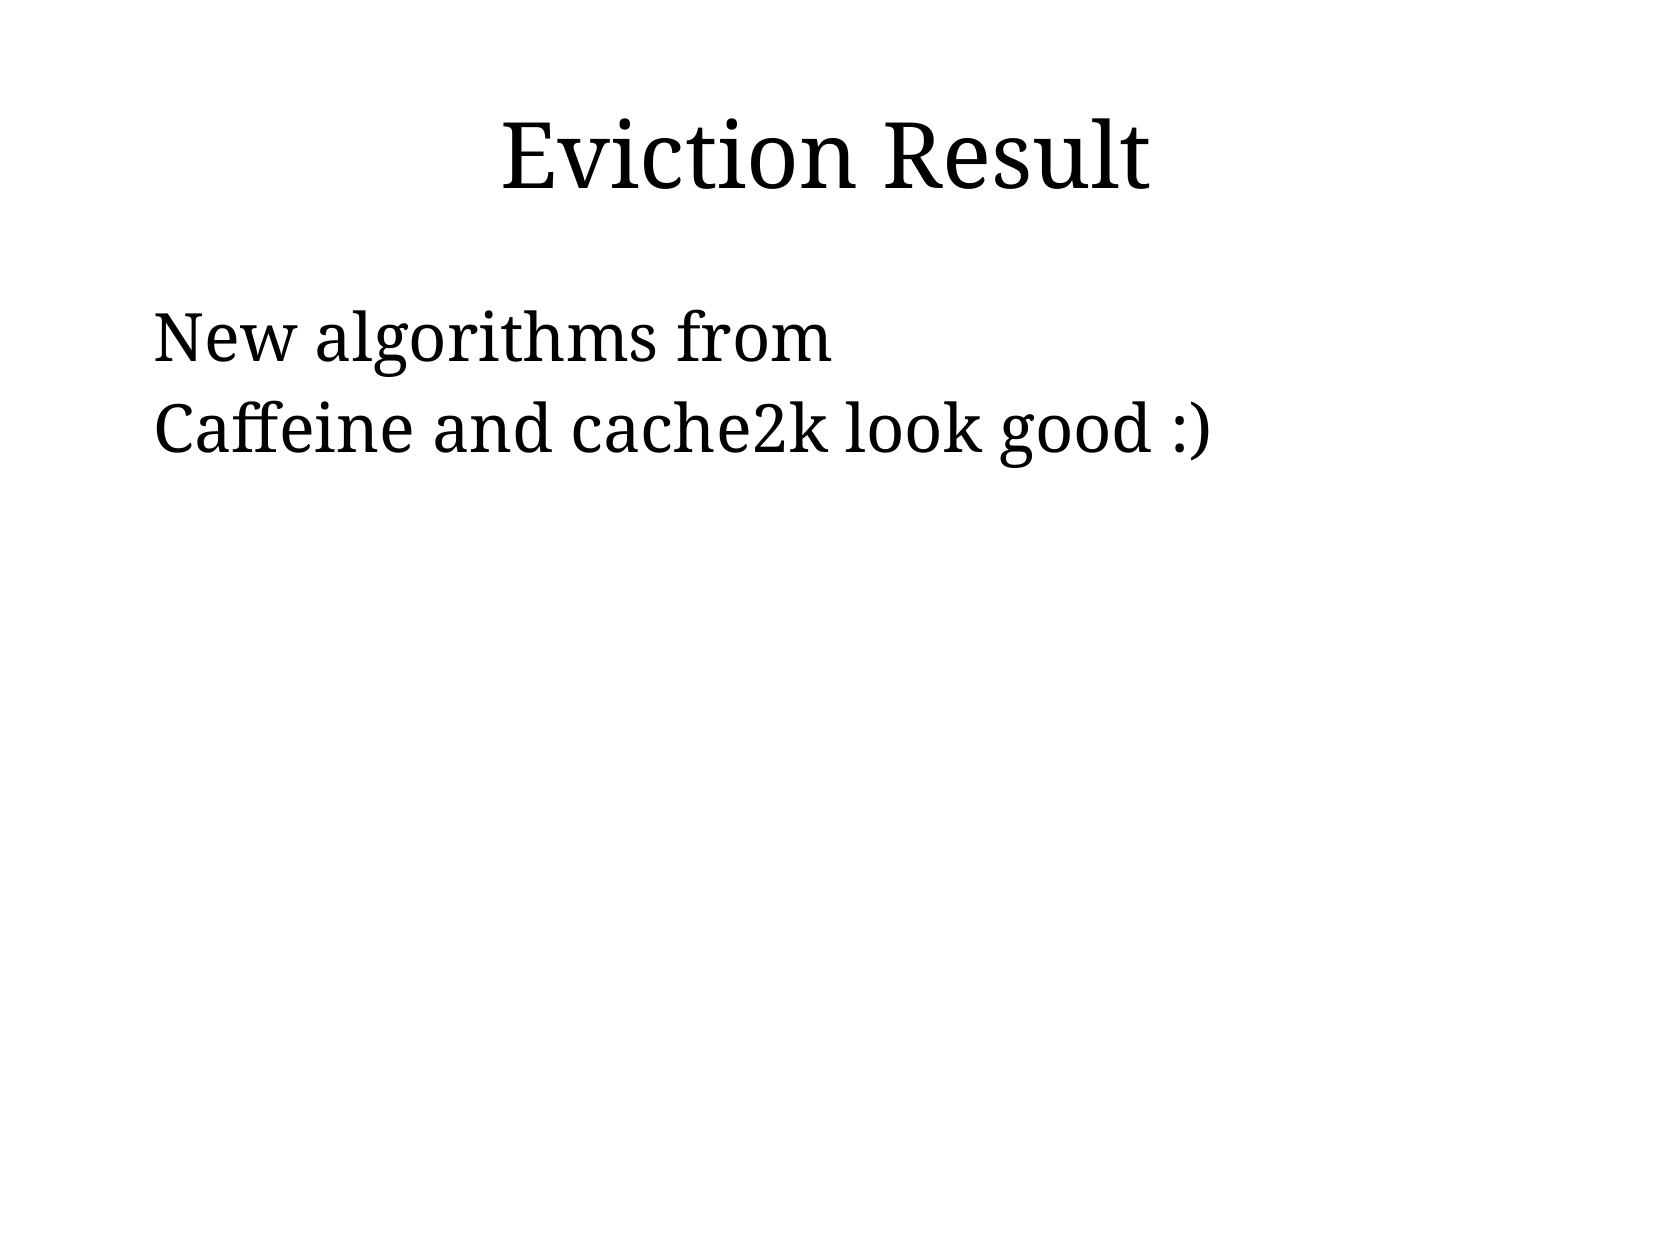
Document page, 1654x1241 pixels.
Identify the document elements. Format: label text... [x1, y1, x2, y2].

title Eviction Result [82, 49, 1571, 257]
list New algorithms from Caffeine and cache2k look good :) [82, 290, 1571, 1010]
